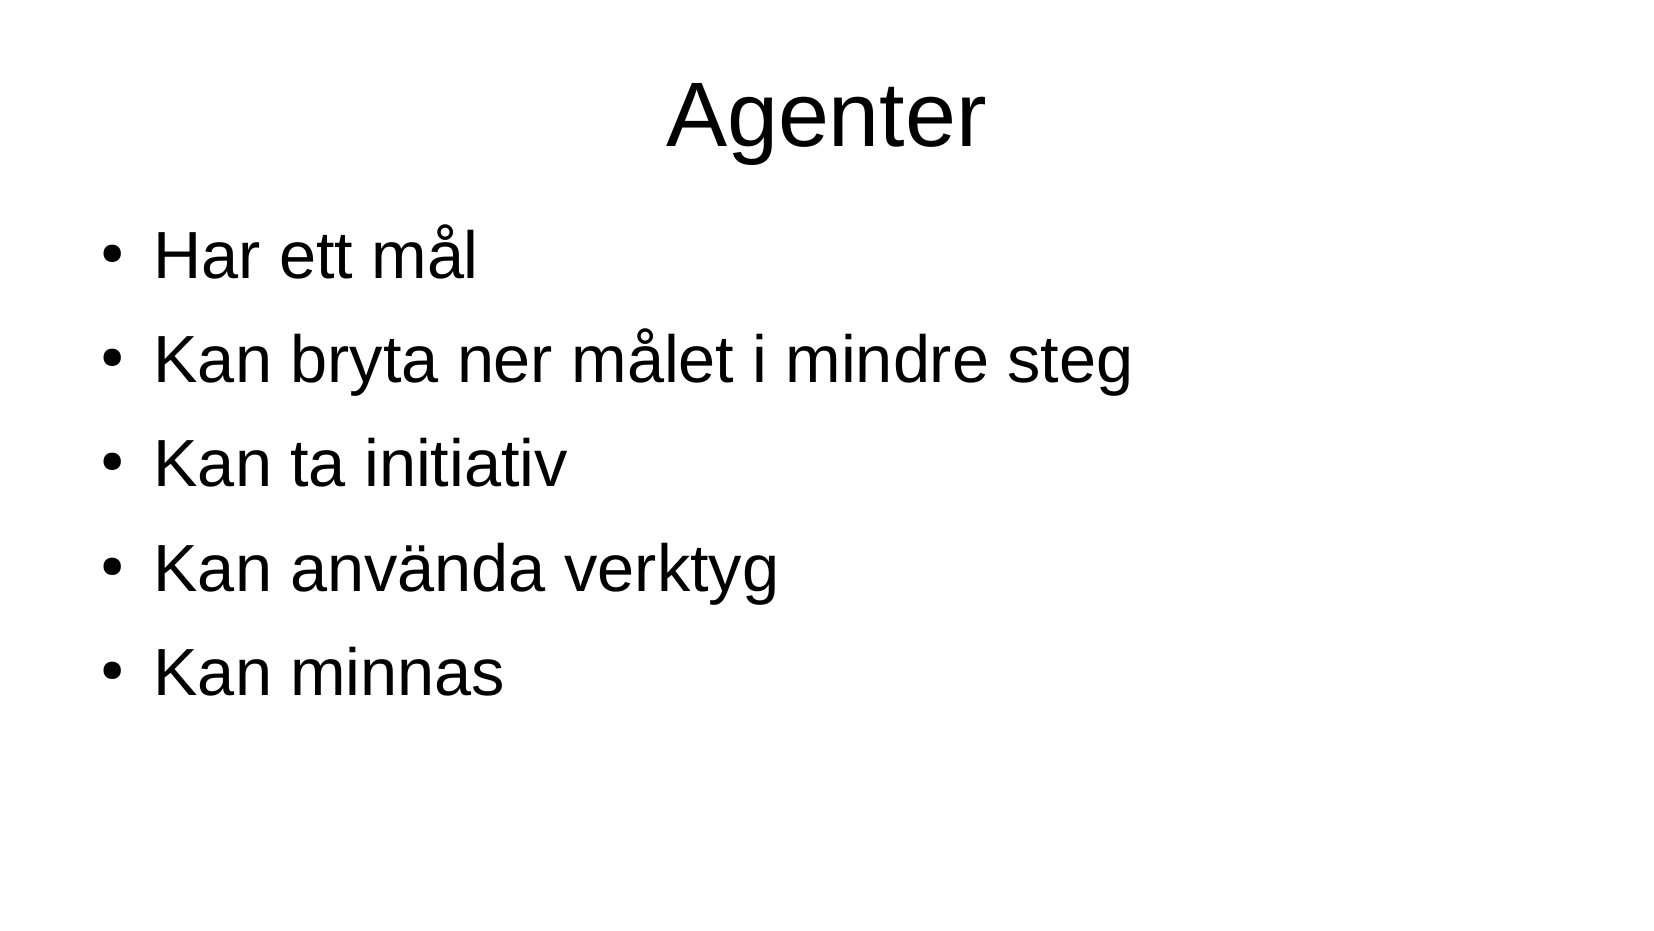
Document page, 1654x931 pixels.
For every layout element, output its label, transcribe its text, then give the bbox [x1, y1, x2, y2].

title Agenter [82, 37, 1571, 193]
list Har ett mål Kan bryta ner målet i mindre steg Kan ta initiativ Kan använda verktyg Kan minnas [82, 217, 1571, 758]
